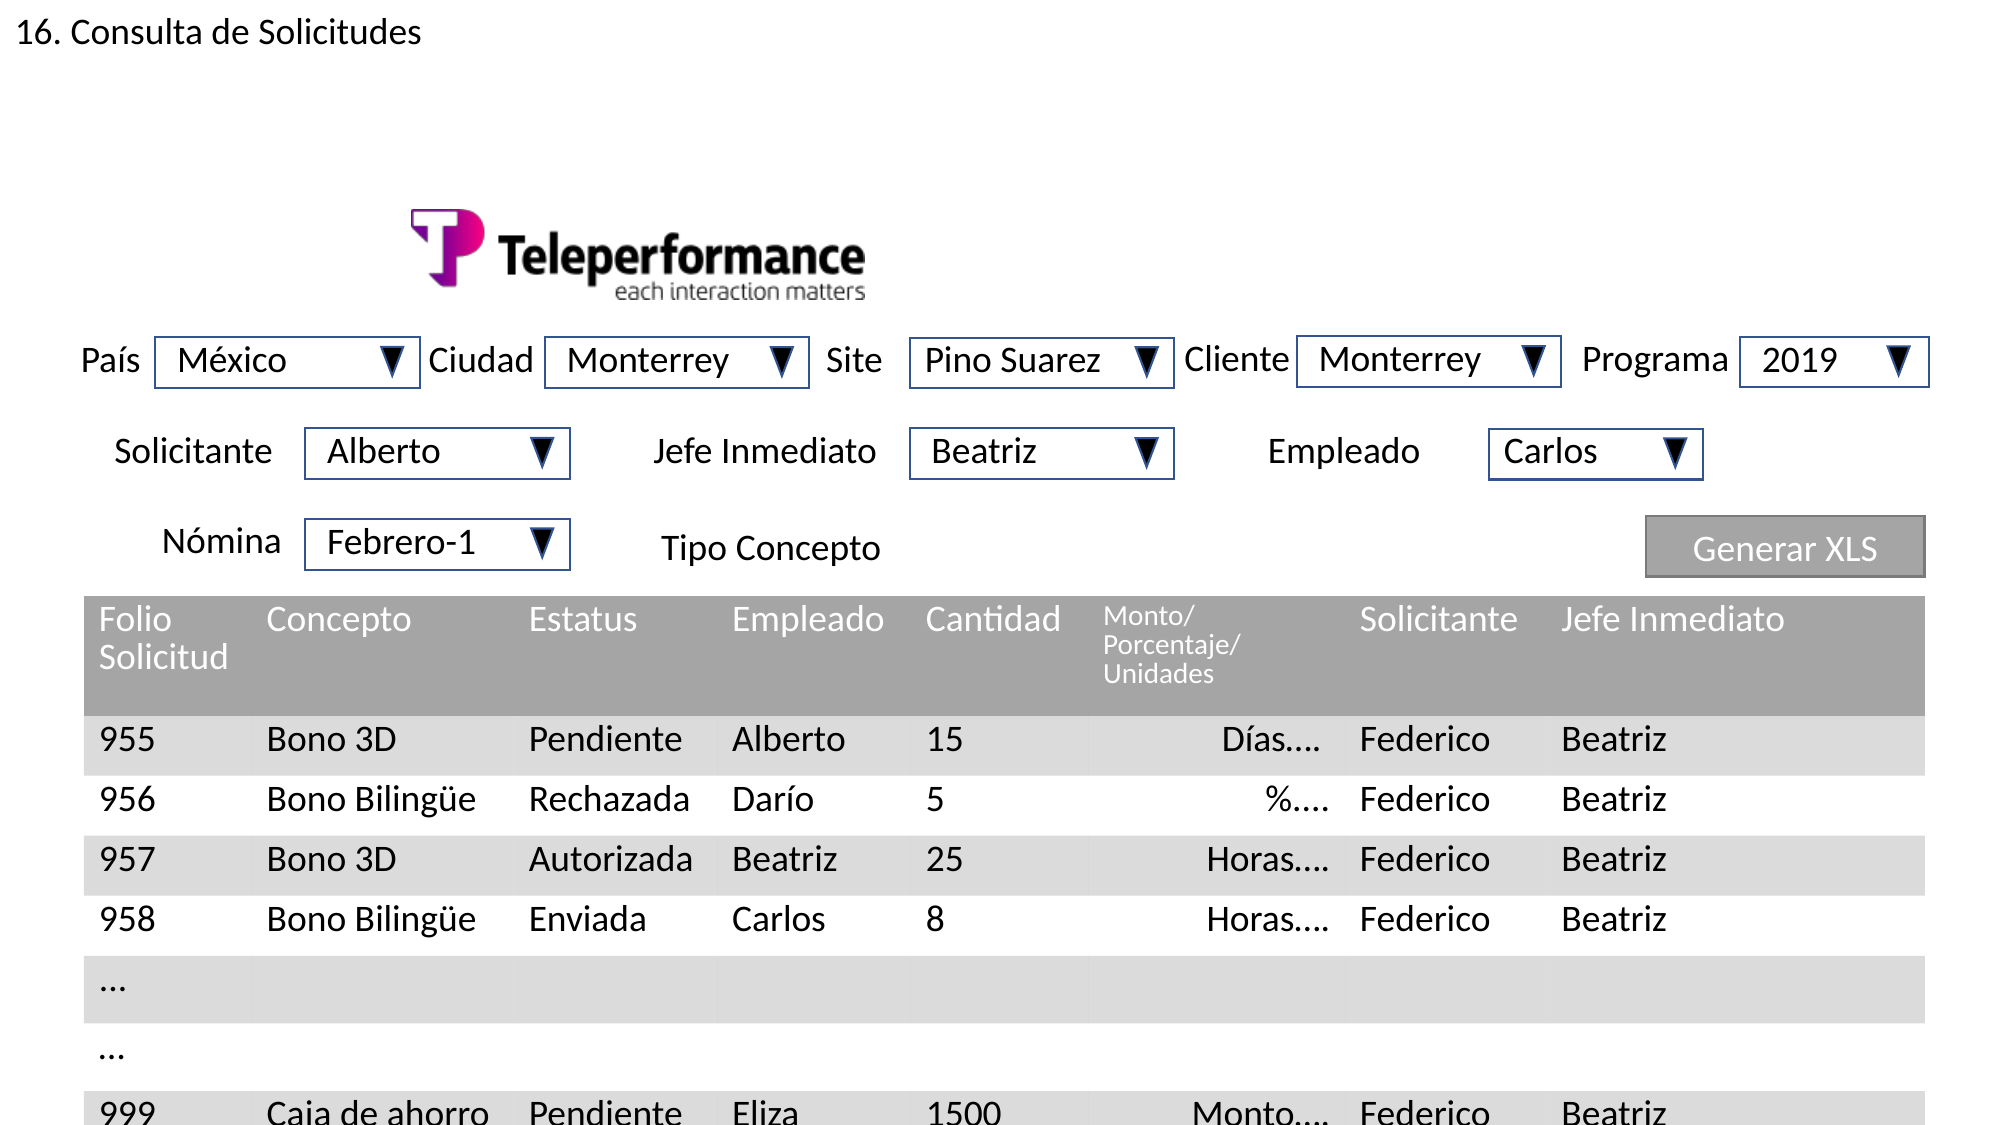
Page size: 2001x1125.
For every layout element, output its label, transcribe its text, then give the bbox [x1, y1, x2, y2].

text_box Nómina [56, 509, 297, 569]
table_cell Pendiente [514, 1091, 717, 1125]
table_cell Bono 3D [252, 836, 514, 896]
table_cell 957 [84, 836, 252, 896]
table_cell Carlos [717, 896, 911, 956]
table_cell 999 [122, 1104, 132, 1114]
table_cell Monto…. [1279, 1110, 1289, 1124]
table_cell 1500 [967, 1104, 978, 1124]
table_cell 1500 [986, 1104, 997, 1124]
table_cell [514, 1023, 717, 1091]
table_cell [252, 956, 514, 1023]
table_cell Horas…. [1088, 836, 1345, 896]
table_cell 25 [911, 836, 1088, 896]
table_cell [717, 1023, 911, 1091]
text_box [1664, 438, 1687, 468]
table_cell Días…. [1088, 716, 1345, 776]
text_box Pino Suarez [910, 328, 1118, 388]
table_cell Beatriz [1546, 896, 1925, 956]
table_cell [717, 956, 911, 1023]
text_box Empleado [1237, 418, 1436, 479]
table_cell Eliza [717, 1091, 911, 1125]
table_cell 8 [911, 896, 1088, 956]
text_box [1135, 347, 1158, 377]
text_box País [56, 327, 156, 388]
text_box Jefe Inmediato [410, 418, 892, 479]
table_cell Bono Bilingüe [252, 776, 514, 836]
text_box [531, 528, 554, 558]
table_cell Beatriz [1546, 716, 1925, 776]
table_cell Darío [717, 776, 911, 836]
text_box 16. Consulta de Solicitudes [0, 0, 748, 60]
text_box [1887, 346, 1910, 376]
table_cell [514, 956, 717, 1023]
table_cell [1546, 956, 1925, 1023]
table_header Estatus [514, 596, 717, 716]
text_box México [162, 327, 364, 388]
table_cell Bono Bilingüe [252, 896, 514, 956]
table_header Jefe Inmediato [1546, 596, 1925, 716]
table_cell 956 [84, 776, 252, 836]
text_box Cliente [1166, 326, 1306, 387]
table_cell Alberto [717, 716, 911, 776]
table_cell Federico [1345, 776, 1546, 836]
table_header Solicitante [1345, 596, 1546, 716]
table_cell Beatriz [1546, 776, 1925, 836]
table_cell Federico [1345, 1091, 1546, 1125]
text_box Generar XLS [1646, 515, 1925, 577]
table_cell Federico [1345, 716, 1546, 776]
table_cell 958 [84, 896, 252, 956]
table_cell Beatriz [1546, 1091, 1925, 1125]
text_box [381, 346, 404, 376]
text_box 2019 [1747, 327, 1905, 388]
text_box Febrero-1 [312, 509, 514, 570]
table_cell Monto…. [1228, 1110, 1238, 1124]
text_box Ciudad [410, 327, 550, 388]
text_box Carlos [1489, 419, 1647, 479]
table_cell Horas…. [1088, 896, 1345, 956]
table_cell 999 [84, 1091, 252, 1125]
table_cell [911, 956, 1088, 1023]
text_box Alberto [312, 418, 410, 479]
table_cell Beatriz [717, 836, 911, 896]
table_cell Pendiente [514, 716, 717, 776]
table_cell Caja de ahorro [252, 1091, 514, 1125]
table_cell 5 [911, 776, 1088, 836]
text_box Tipo Concepto [617, 515, 897, 576]
table_cell [1088, 956, 1345, 1023]
text_box [1135, 438, 1158, 467]
table_cell … [84, 1023, 252, 1091]
text_box Monterrey [1306, 326, 1505, 387]
table_cell Enviada [514, 896, 717, 956]
text_box Monterrey [551, 327, 753, 388]
text_box [1522, 346, 1545, 376]
text_box [770, 347, 793, 376]
table_cell [911, 1023, 1088, 1091]
table_cell Rechazada [514, 776, 717, 836]
table_cell [1345, 1023, 1546, 1091]
table_cell [252, 1023, 514, 1091]
table_cell Autorizada [514, 836, 717, 896]
table_cell ... [84, 956, 252, 1023]
table_cell [1088, 1023, 1345, 1091]
table_cell 15 [911, 716, 1088, 776]
table_cell 1500 [911, 1091, 1088, 1125]
picture [411, 209, 865, 300]
table_header Cantidad [911, 596, 1088, 716]
table_header Folio Solicitud [84, 596, 252, 716]
table_cell %.... [1088, 776, 1345, 836]
table_cell Bono 3D [252, 716, 514, 776]
text_box Beatriz [916, 418, 1118, 479]
text_box Site [808, 327, 898, 388]
table_cell [1546, 1023, 1925, 1091]
table_cell Federico [1345, 896, 1546, 956]
table_cell Monto…. [1197, 1108, 1217, 1125]
table_cell Monto…. [1088, 1091, 1345, 1125]
text_box Solicitante [56, 418, 288, 479]
table_cell 955 [84, 716, 252, 776]
text_box Programa [1562, 326, 1745, 387]
table_header Concepto [252, 596, 514, 716]
table_header Monto/Porcentaje/Unidades [1088, 596, 1345, 716]
table_cell Federico [1345, 836, 1546, 896]
table_cell [1345, 956, 1546, 1023]
table_cell 999 [141, 1104, 151, 1114]
table_header Empleado [717, 596, 911, 716]
table_cell Beatriz [1546, 836, 1925, 896]
table_cell 999 [103, 1104, 113, 1114]
